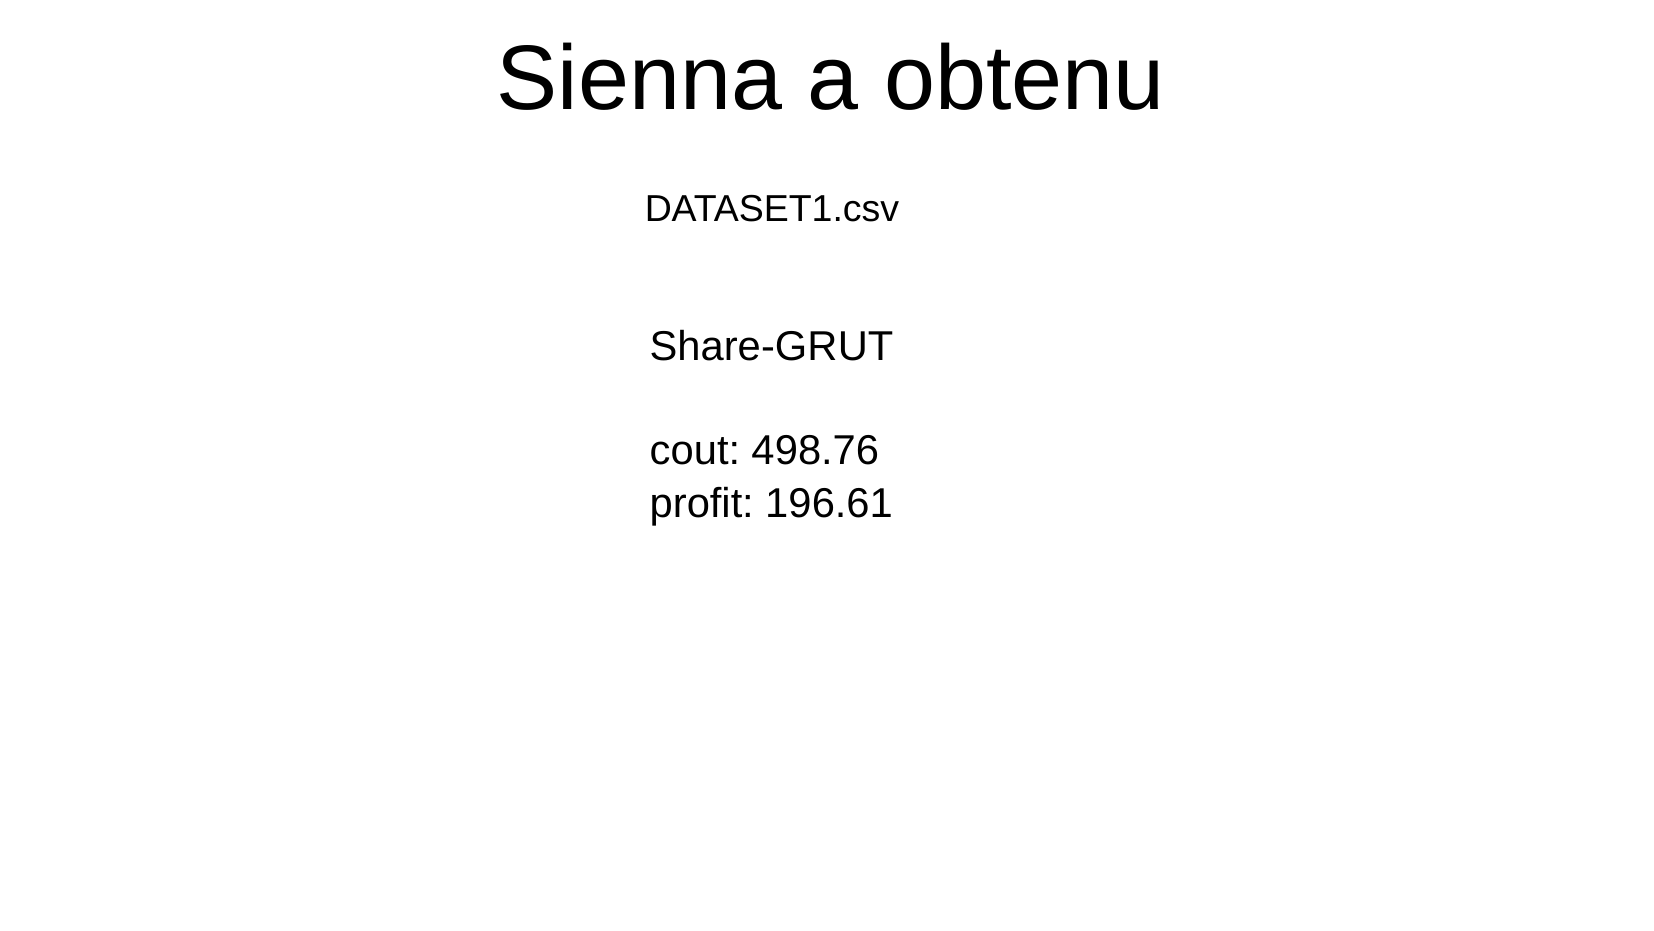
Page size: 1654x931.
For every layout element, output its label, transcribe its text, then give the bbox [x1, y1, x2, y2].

list Share-GRUT cout: 498.76 profit: 196.61 [82, 217, 1571, 758]
title Sienna a obtenu [86, 0, 1576, 156]
text_box DATASET1.csv [630, 180, 1036, 301]
